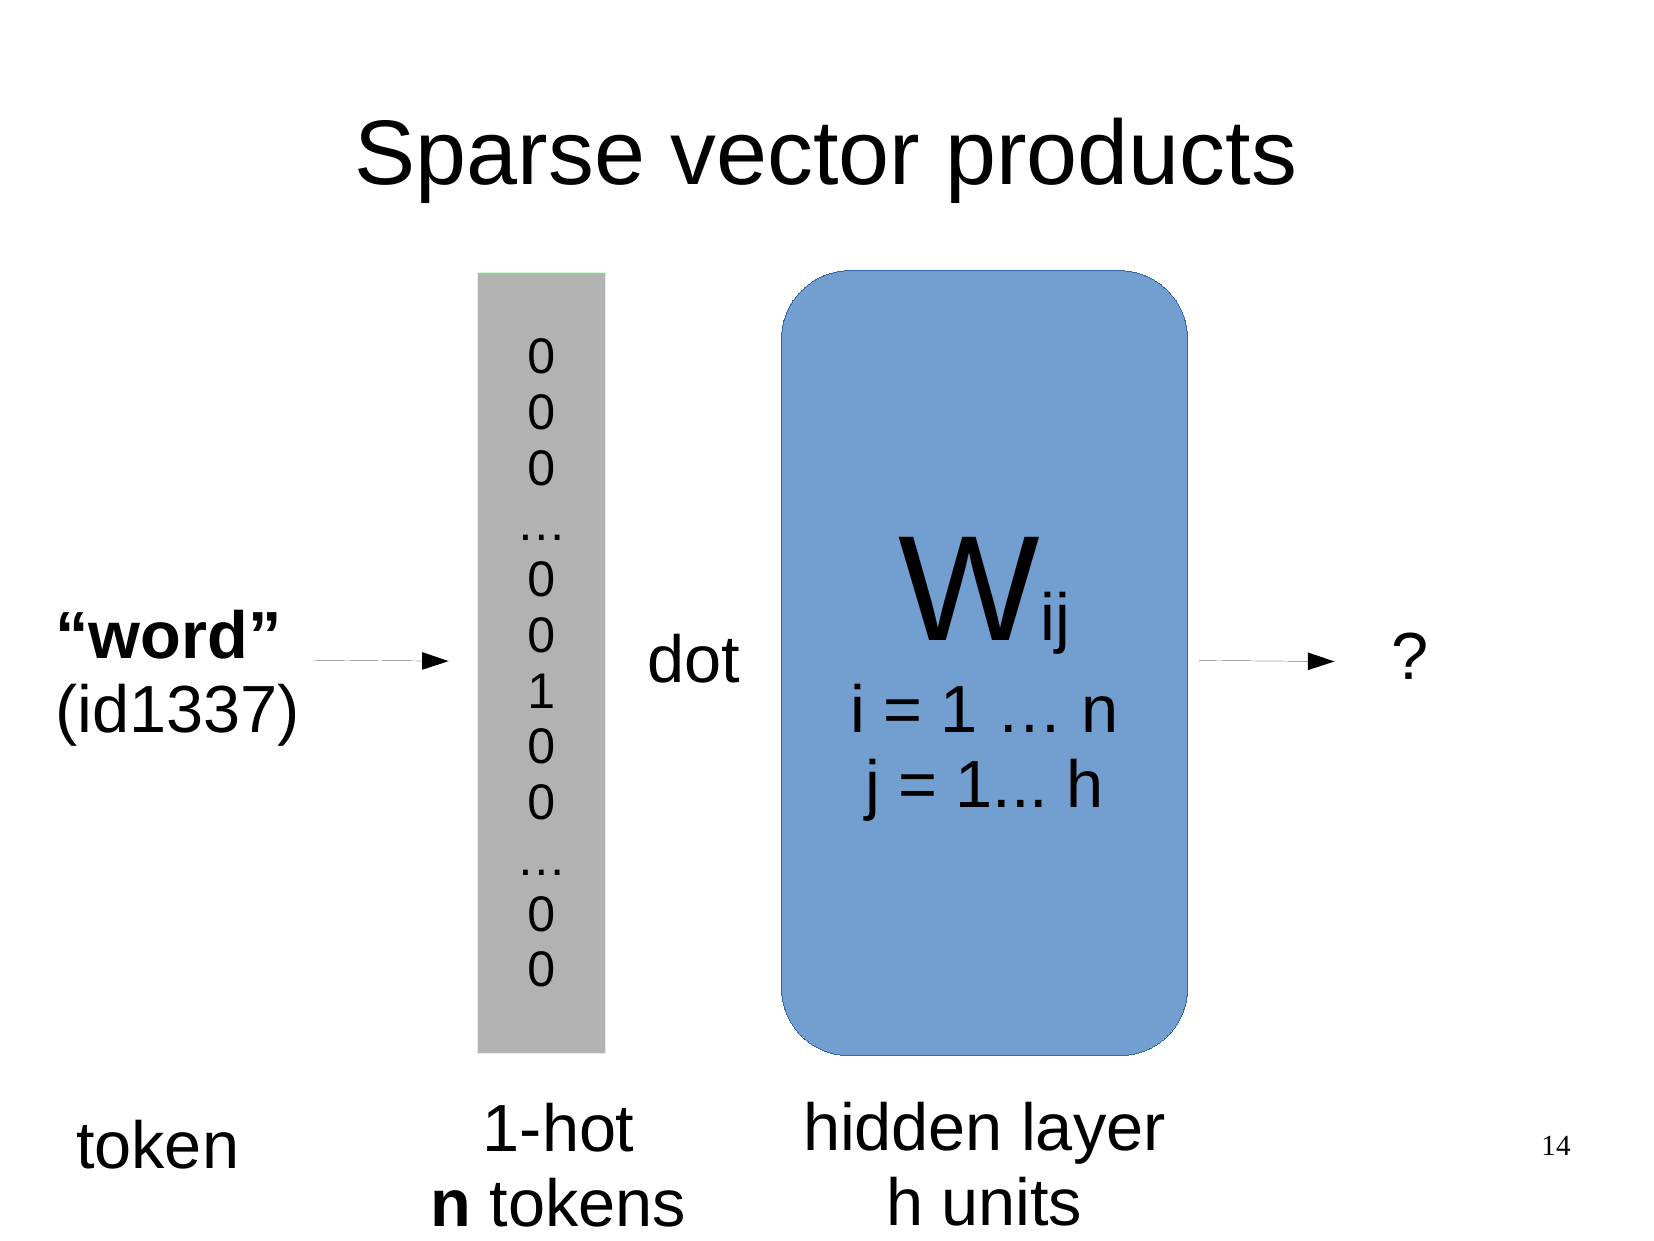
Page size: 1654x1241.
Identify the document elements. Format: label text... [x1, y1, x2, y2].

text_box 0 0 0 … 0 0 1 0 0 … 0 0 [477, 272, 606, 1054]
text_box token [61, 1101, 261, 1206]
text_box dot [633, 614, 876, 705]
text_box “word” (id1337) [40, 590, 361, 755]
text_box hidden layer h units [666, 1082, 1303, 1241]
text_box Wij i = 1 … n j = 1... h [781, 270, 1188, 1056]
text_box ? [1376, 611, 1499, 702]
title Sparse vector products [82, 49, 1571, 257]
text_box 1-hot n tokens [380, 1083, 666, 1241]
